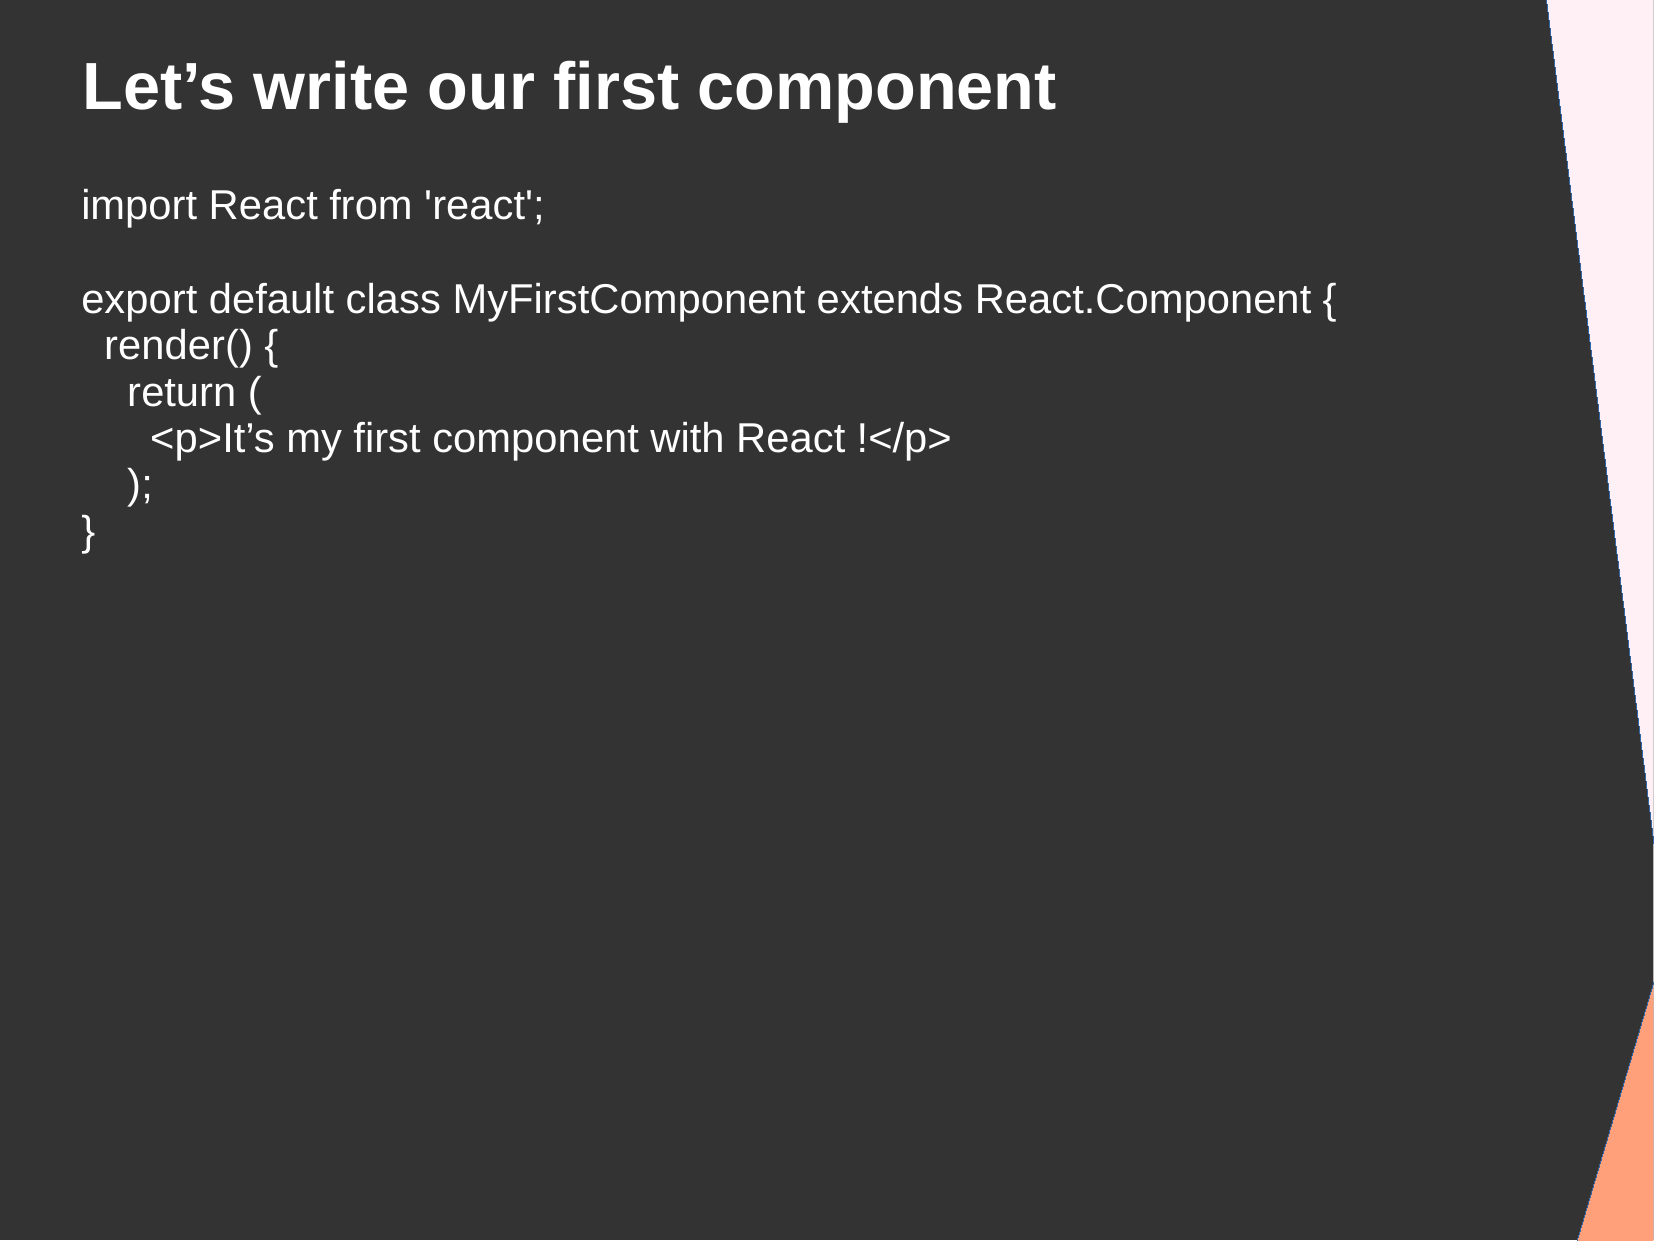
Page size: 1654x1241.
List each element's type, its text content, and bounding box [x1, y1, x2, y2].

text_box [1546, 0, 1654, 844]
title import React from 'react'; export default class MyFirstComponent extends React.Component { render() { return ( <p>It’s my first component with React !</p> ); } [81, 182, 1654, 946]
title Let’s write our first component [82, 49, 1569, 182]
text_box [1577, 981, 1654, 1241]
